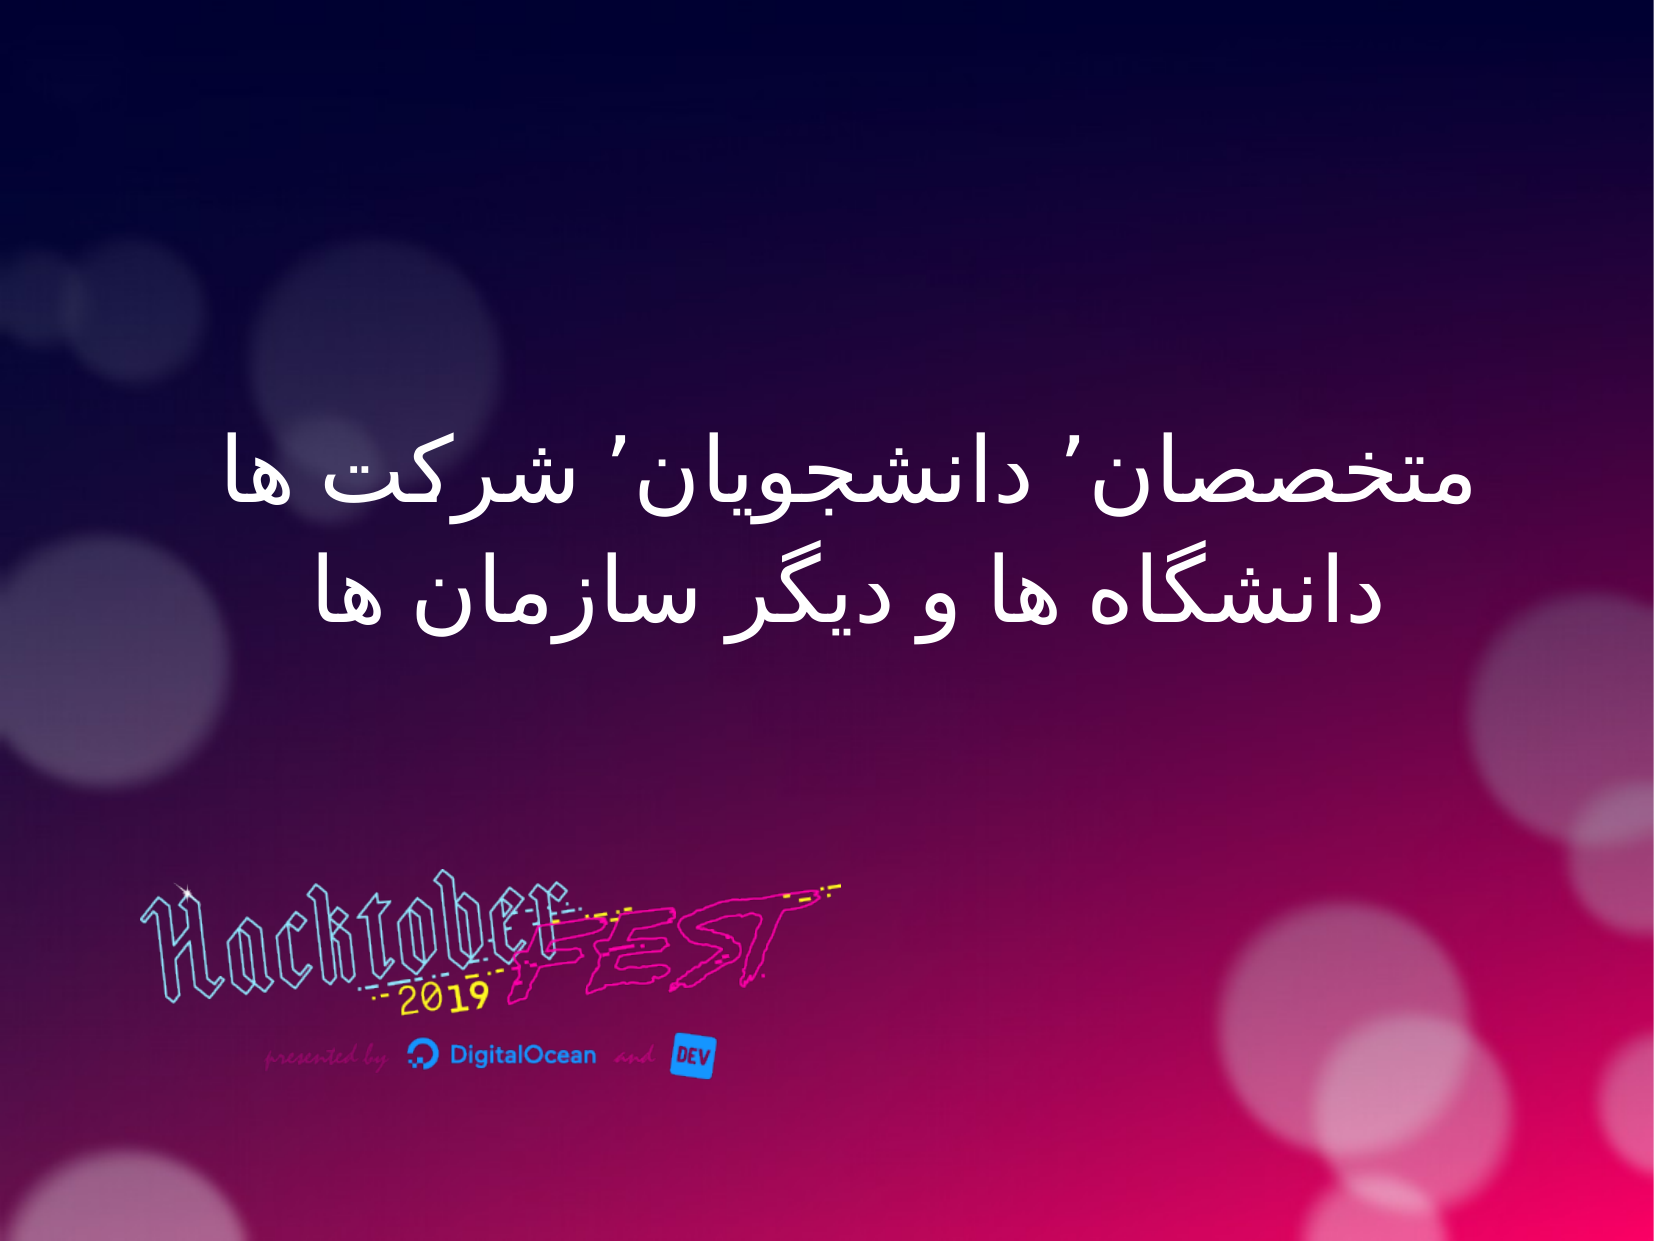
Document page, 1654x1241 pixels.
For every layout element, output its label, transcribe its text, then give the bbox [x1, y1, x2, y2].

picture [0, 0, 1654, 1241]
subtitle متخصصان٬ دانشجویان٬ شرکت ها دانشگاه ها و دیگر سازمان ها [105, 270, 1594, 811]
